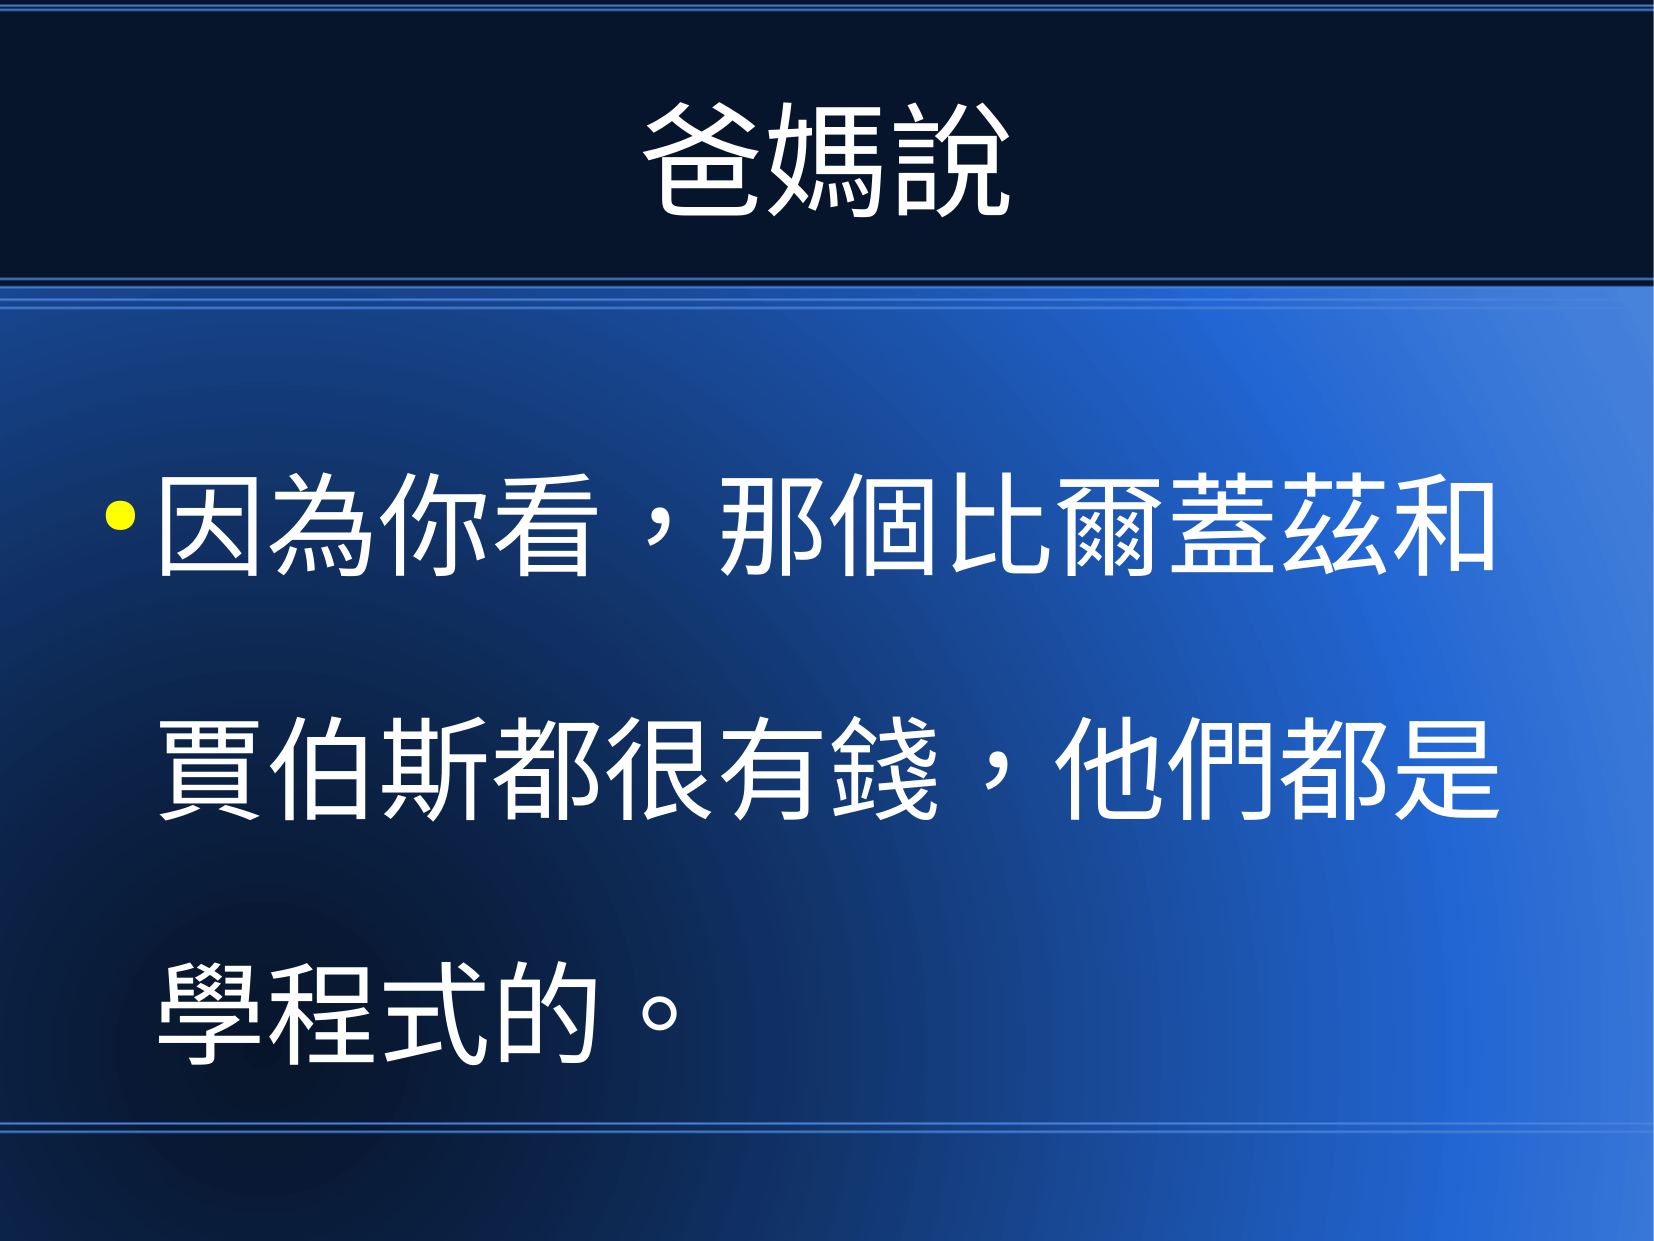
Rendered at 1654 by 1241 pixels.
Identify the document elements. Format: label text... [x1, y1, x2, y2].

list 因為你看，那個比爾蓋茲和賈伯斯都很有錢，他們都是學程式的。 [82, 355, 1571, 1241]
title 爸媽說 [82, 49, 1571, 257]
picture [0, 0, 1654, 1241]
